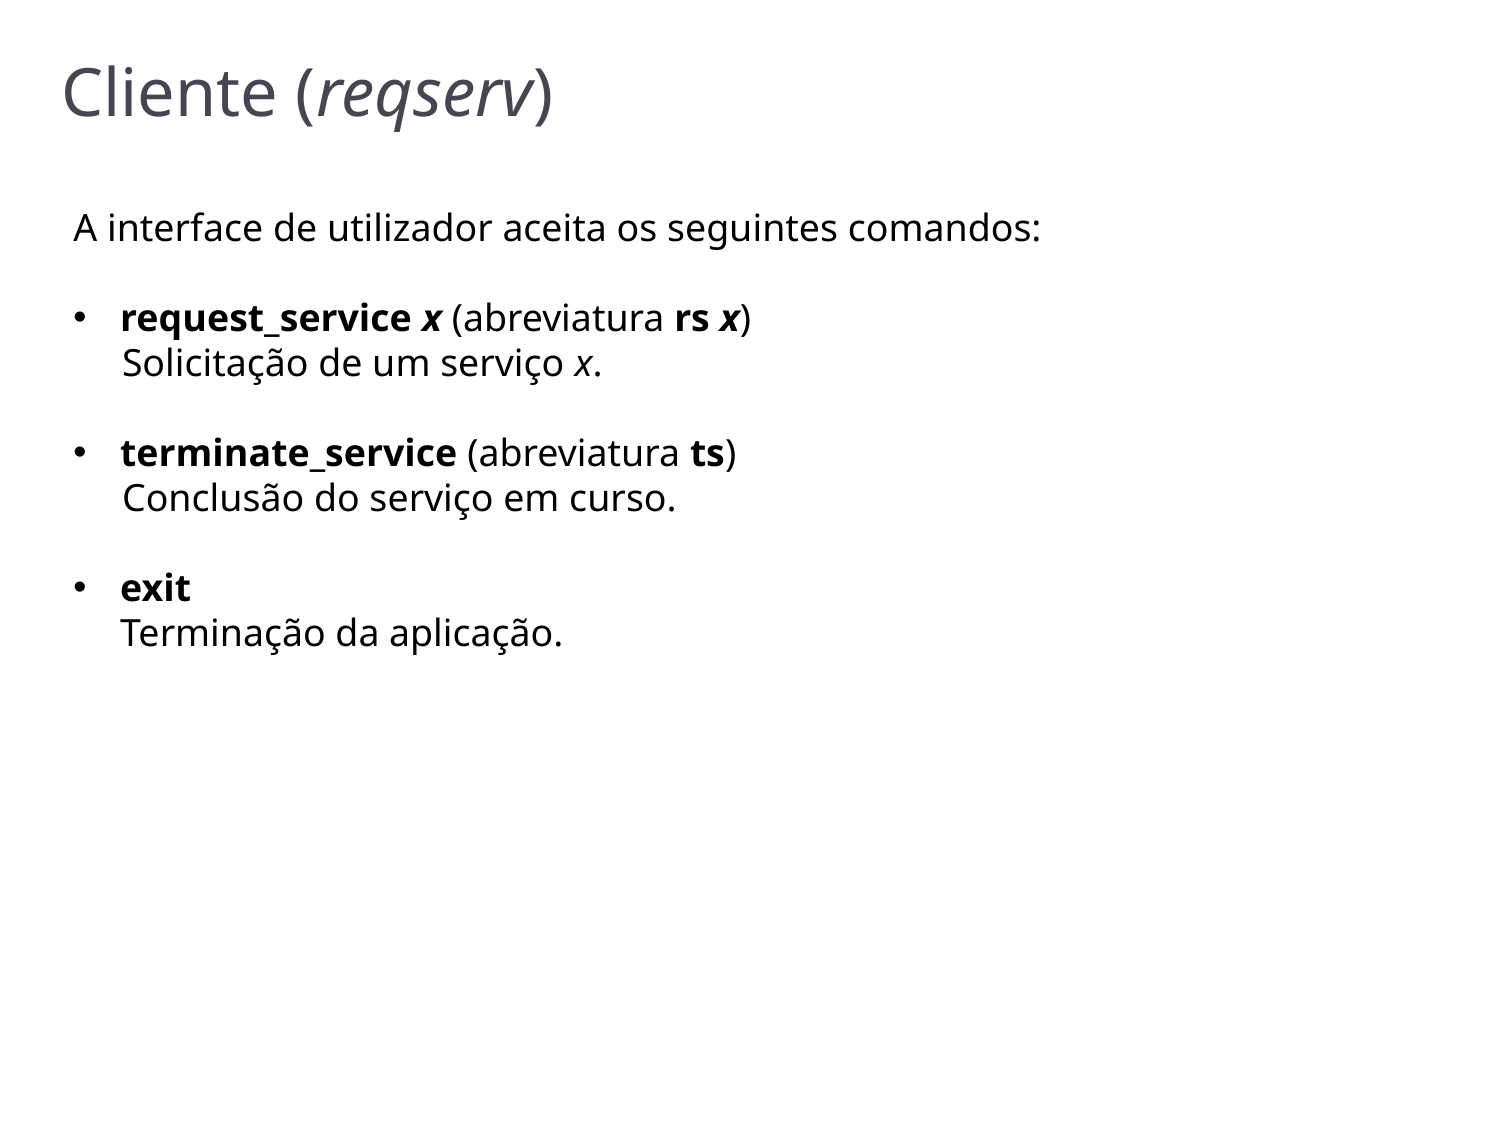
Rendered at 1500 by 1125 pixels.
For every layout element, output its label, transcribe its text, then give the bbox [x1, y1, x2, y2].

title Cliente (reqserv) [14, 31, 1365, 138]
text_box A interface de utilizador aceita os seguintes comandos: request_service x (abreviatura rs x) Solicitação de um serviço x. terminate_service (abreviatura ts) Conclusão do serviço em curso. exit Terminação da aplicação. [58, 196, 1477, 707]
